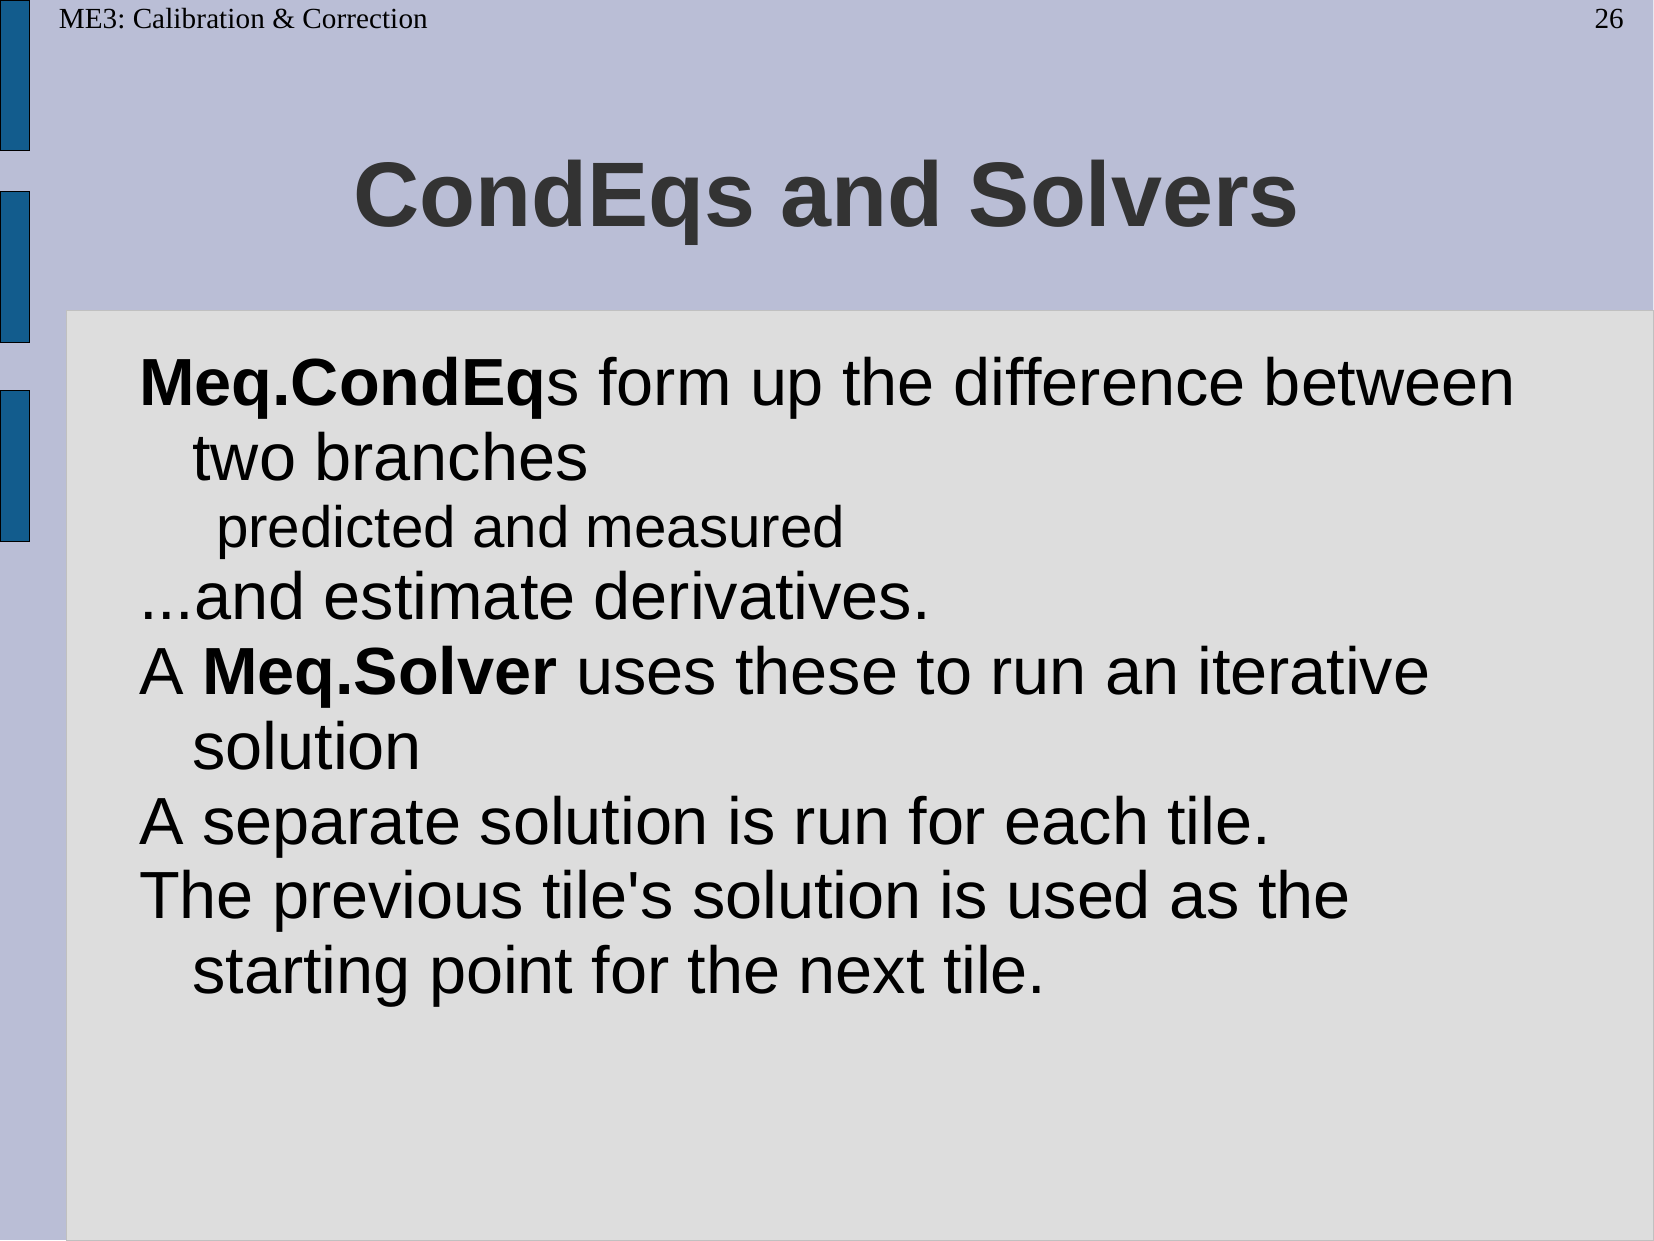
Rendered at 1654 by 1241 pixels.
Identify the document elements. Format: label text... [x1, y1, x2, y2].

title CondEqs and Solvers [121, 98, 1534, 291]
list Meq.CondEqs form up the difference between two branches predicted and measured ...and estimate derivatives. A Meq.Solver uses these to run an iterative solution A separate solution is run for each tile. The previous tile's solution is used as the starting point for the next tile. [121, 344, 1534, 1112]
